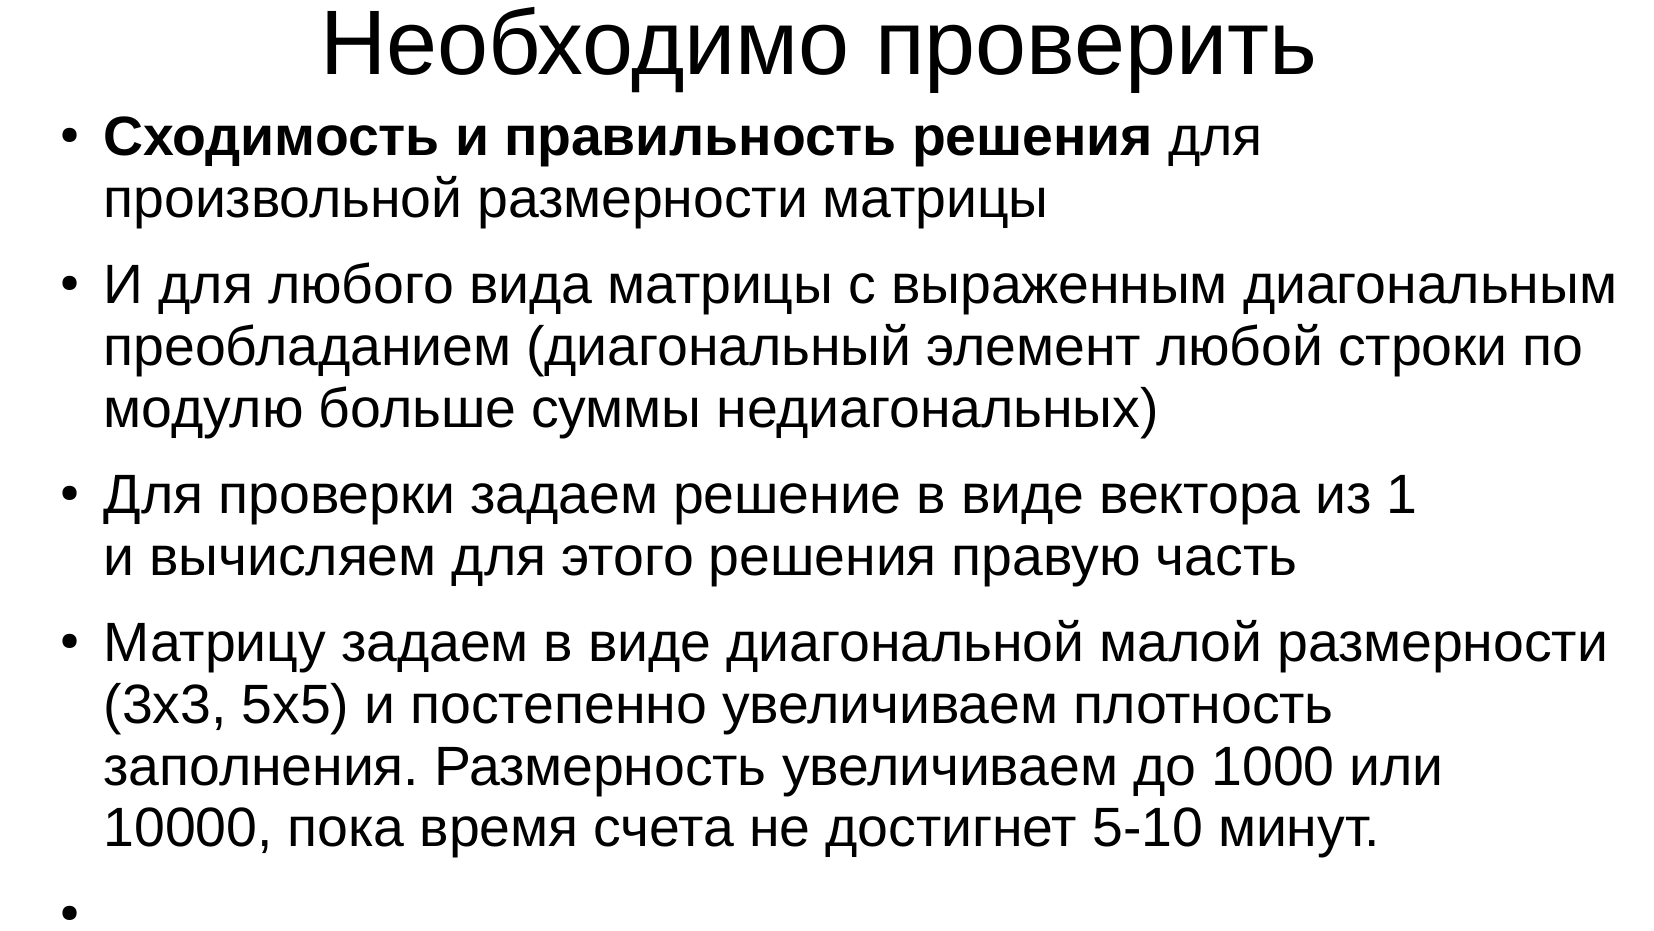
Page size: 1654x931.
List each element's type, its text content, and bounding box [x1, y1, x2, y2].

list Сходимость и правильность решения для произвольной размерности матрицы И для любого вида матрицы с выраженным диагональным преобладанием (диагональный элемент любой строки по модулю больше суммы недиагональных) Для проверки задаем решение в виде вектора из 1 и вычисляем для этого решения правую часть Матрицу задаем в виде диагональной малой размерности (3х3, 5х5) и постепенно увеличиваем плотность заполнения. Размерность увеличиваем до 1000 или 10000, пока время счета не достигнет 5-10 минут. [45, 105, 1621, 886]
title Необходимо проверить [75, 0, 1564, 105]
